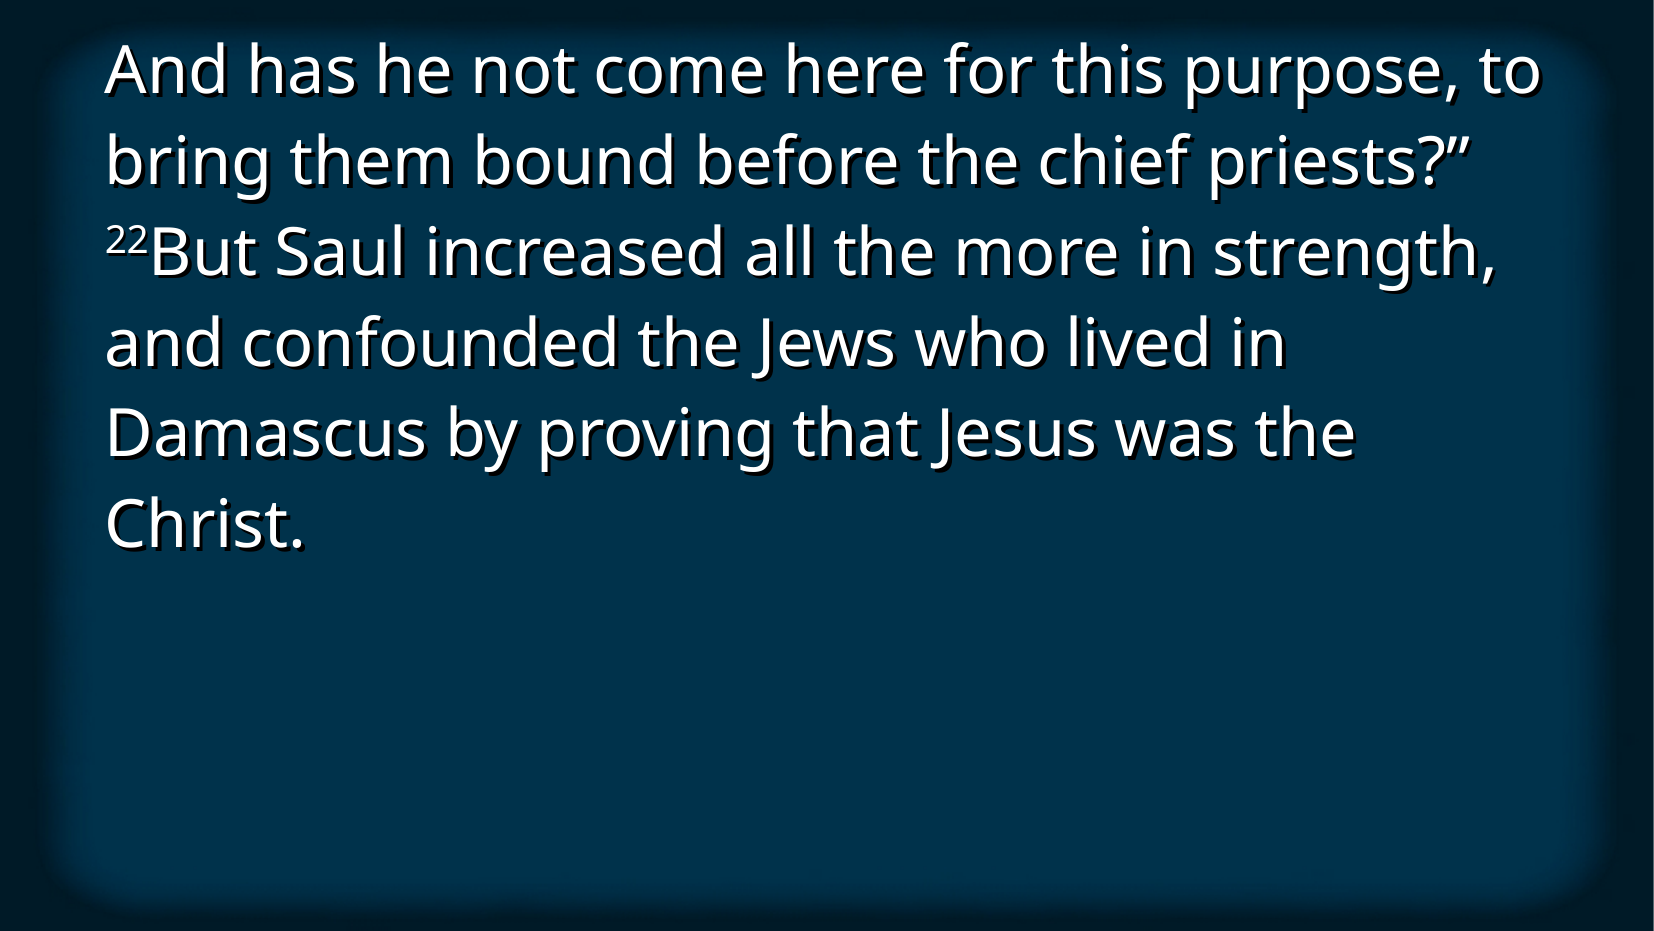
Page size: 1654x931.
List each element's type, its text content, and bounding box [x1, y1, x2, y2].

picture [0, 0, 1654, 931]
text_box And has he not come here for this purpose, to bring them bound before the chief priests?” 22But Saul increased all the more in strength, and confounded the Jews who lived in Damascus by proving that Jesus was the Christ. [90, 15, 1576, 474]
